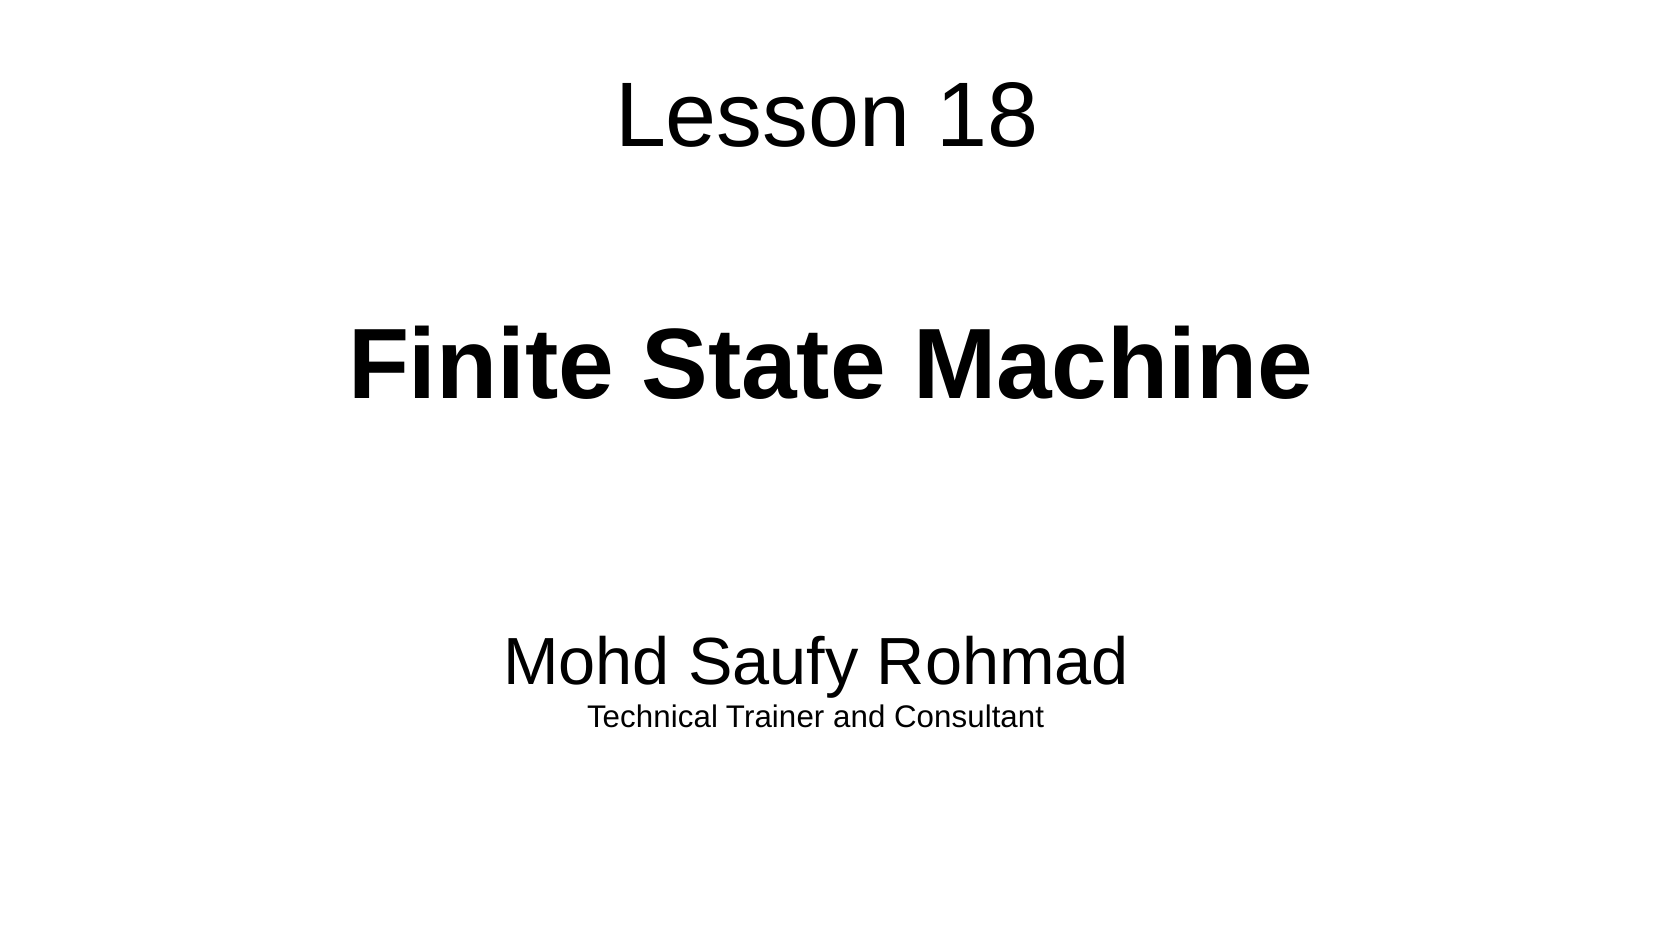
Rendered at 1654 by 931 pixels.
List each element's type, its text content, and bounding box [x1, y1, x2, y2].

title Lesson 18 [82, 37, 1571, 193]
text_box Mohd Saufy Rohmad Technical Trainer and Consultant [72, 615, 1561, 743]
subtitle Finite State Machine [86, 285, 1576, 443]
